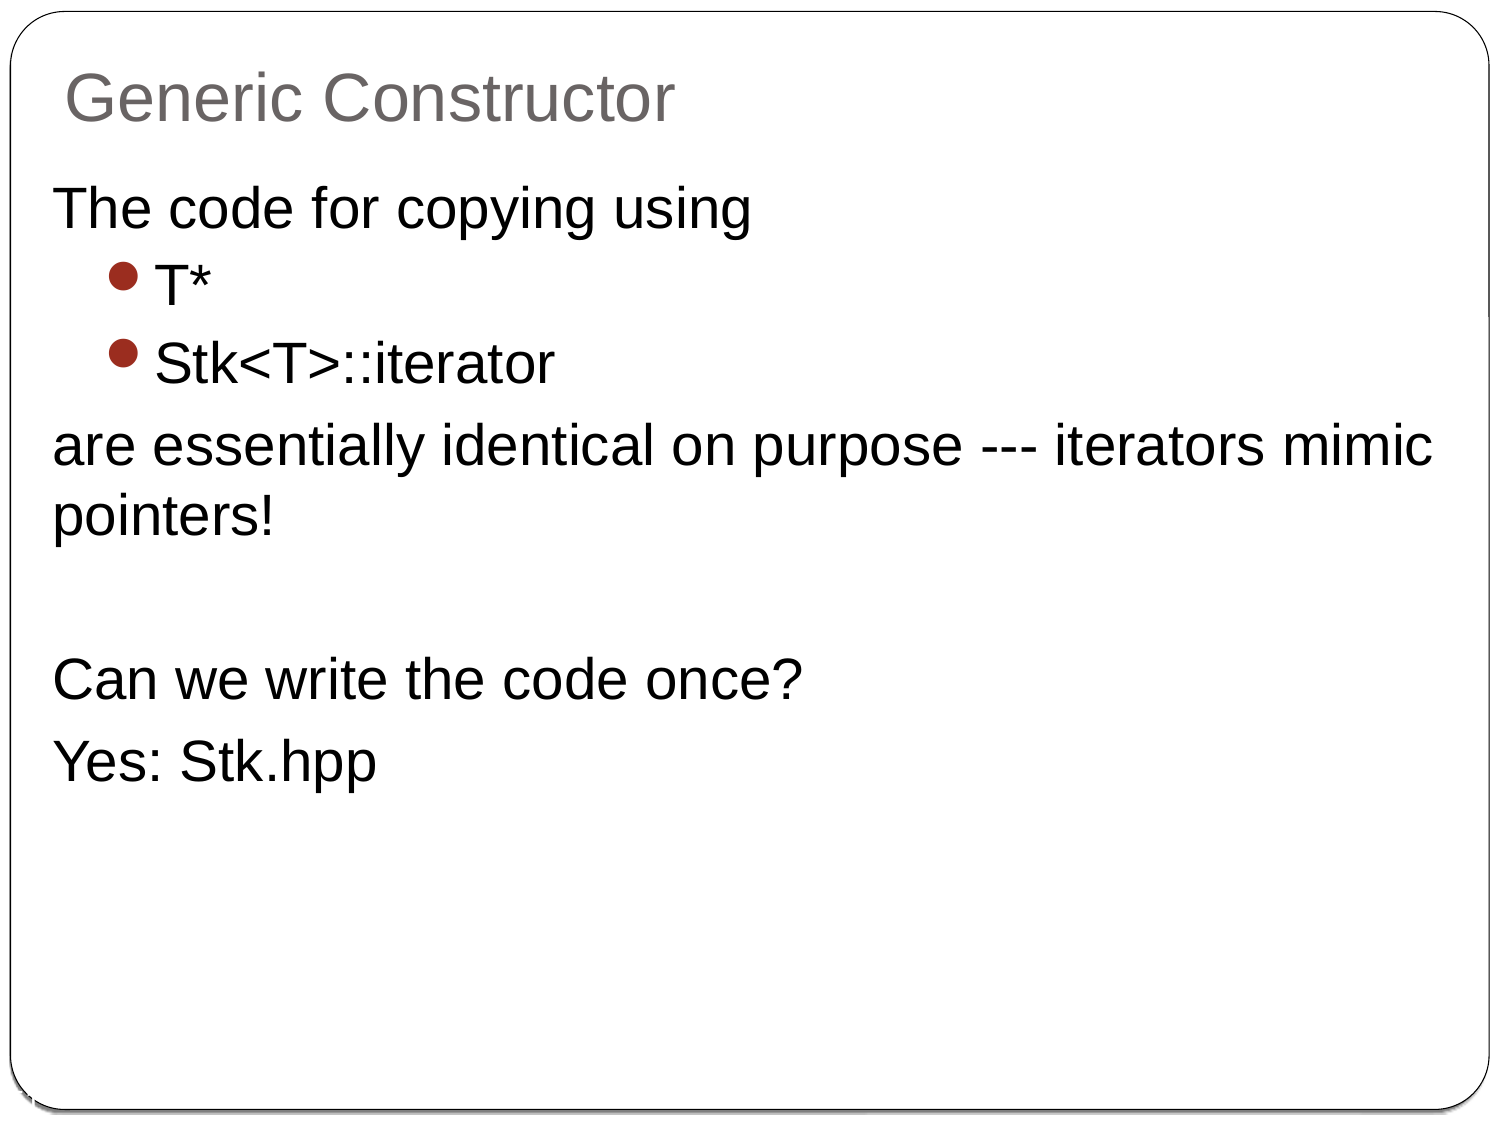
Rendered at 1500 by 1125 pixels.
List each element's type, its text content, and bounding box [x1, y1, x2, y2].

title Generic Constructor [50, 45, 1450, 150]
slide_number <number> [0, 1074, 50, 1125]
list The code for copying using T* Stk<T>::iterator are essentially identical on purpose --- iterators mimic pointers! Can we write the code once? Yes: Stk.hpp [37, 162, 1463, 1088]
